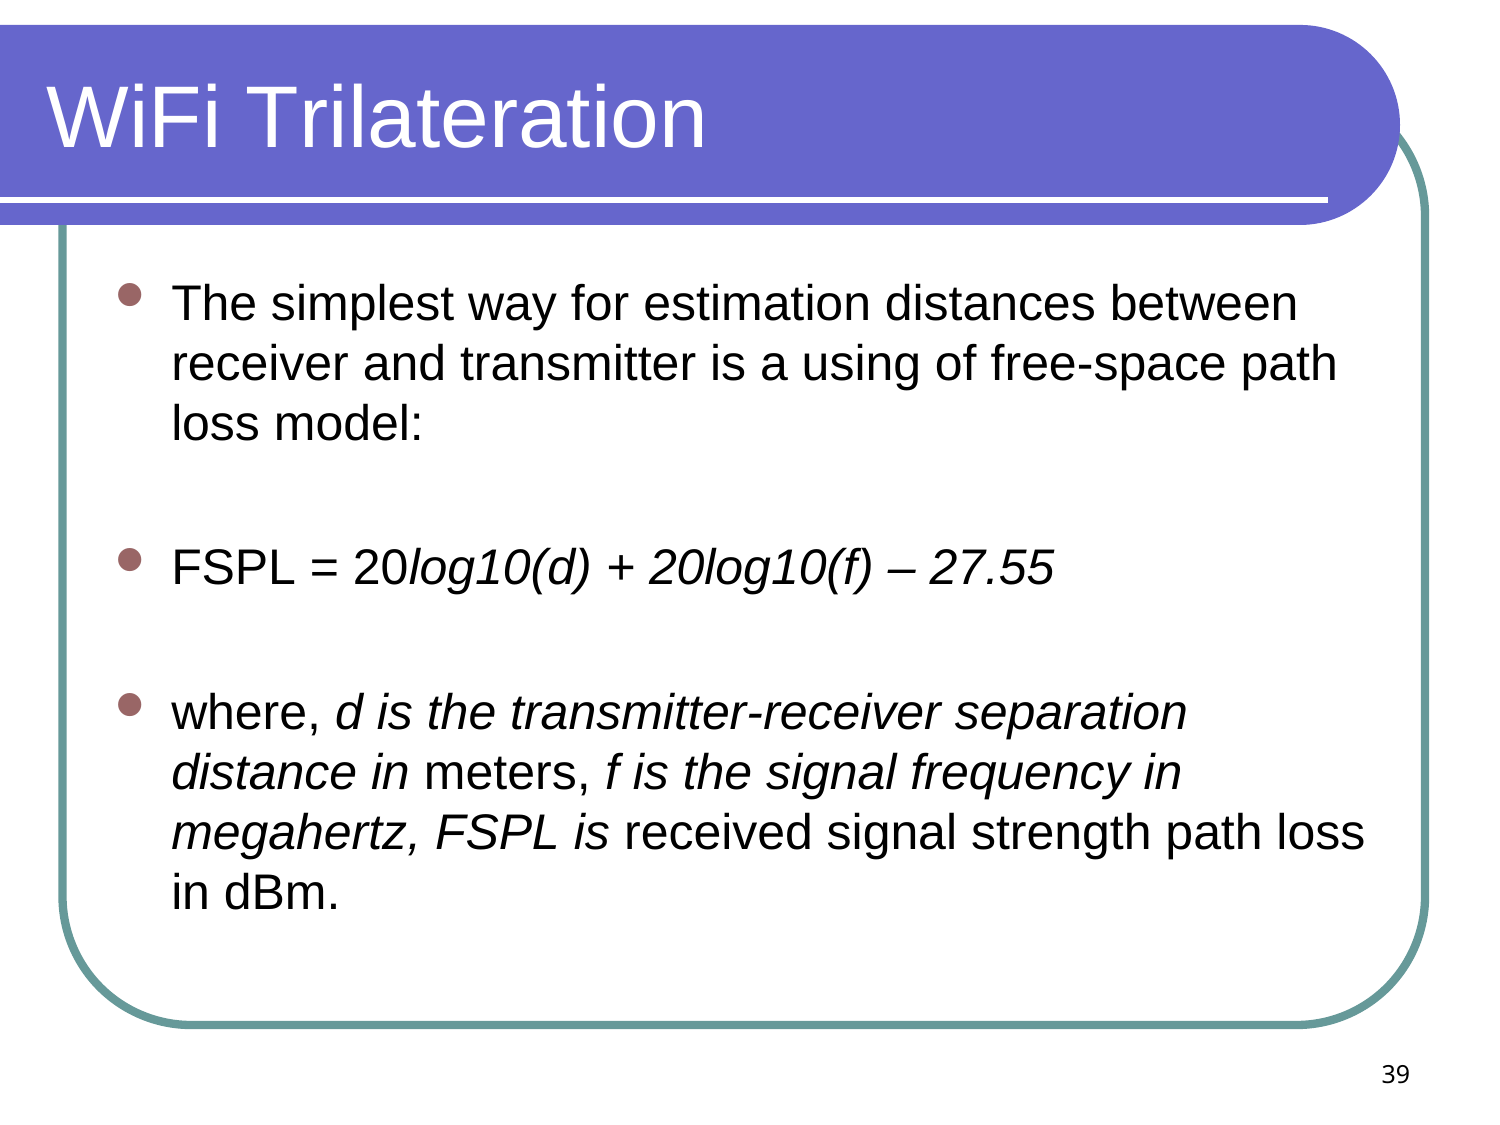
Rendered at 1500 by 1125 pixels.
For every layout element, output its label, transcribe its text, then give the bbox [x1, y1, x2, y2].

title WiFi Trilateration [31, 37, 1347, 188]
list The simplest way for estimation distances between receiver and transmitter is a using of free-space path loss model: FSPL = 20log10(d) + 20log10(f) – 27.55 where, d is the transmitter-receiver separation distance in meters, f is the signal frequency in megahertz, FSPL is received signal strength path loss in dBm. [99, 262, 1401, 988]
text_box <number> [1074, 1025, 1426, 1101]
